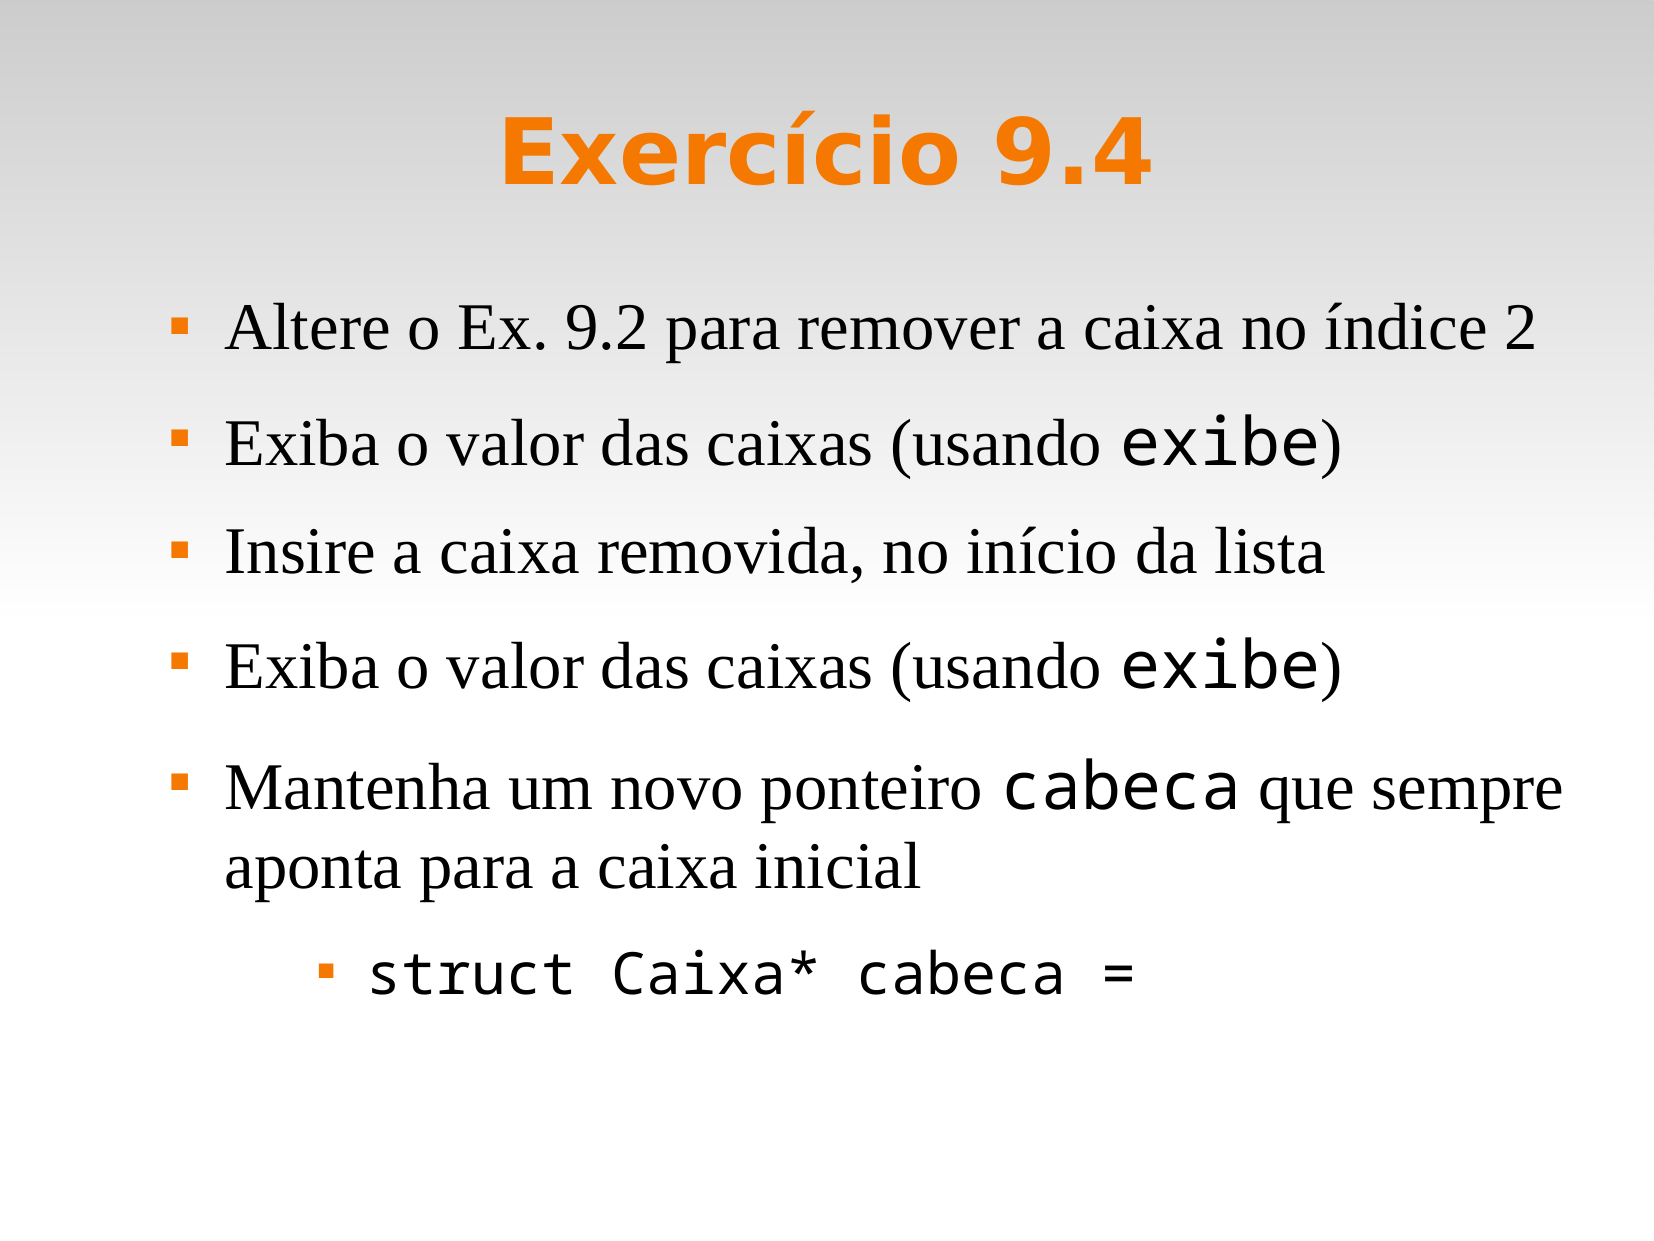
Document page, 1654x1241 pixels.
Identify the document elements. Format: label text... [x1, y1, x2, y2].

title Exercício 9.4 [82, 49, 1571, 257]
list Altere o Ex. 9.2 para remover a caixa no índice 2 Exiba o valor das caixas (usando exibe) Insire a caixa removida, no início da lista Exiba o valor das caixas (usando exibe) Mantenha um novo ponteiro cabeca que sempre aponta para a caixa inicial struct Caixa* cabeca = [82, 290, 1571, 1120]
